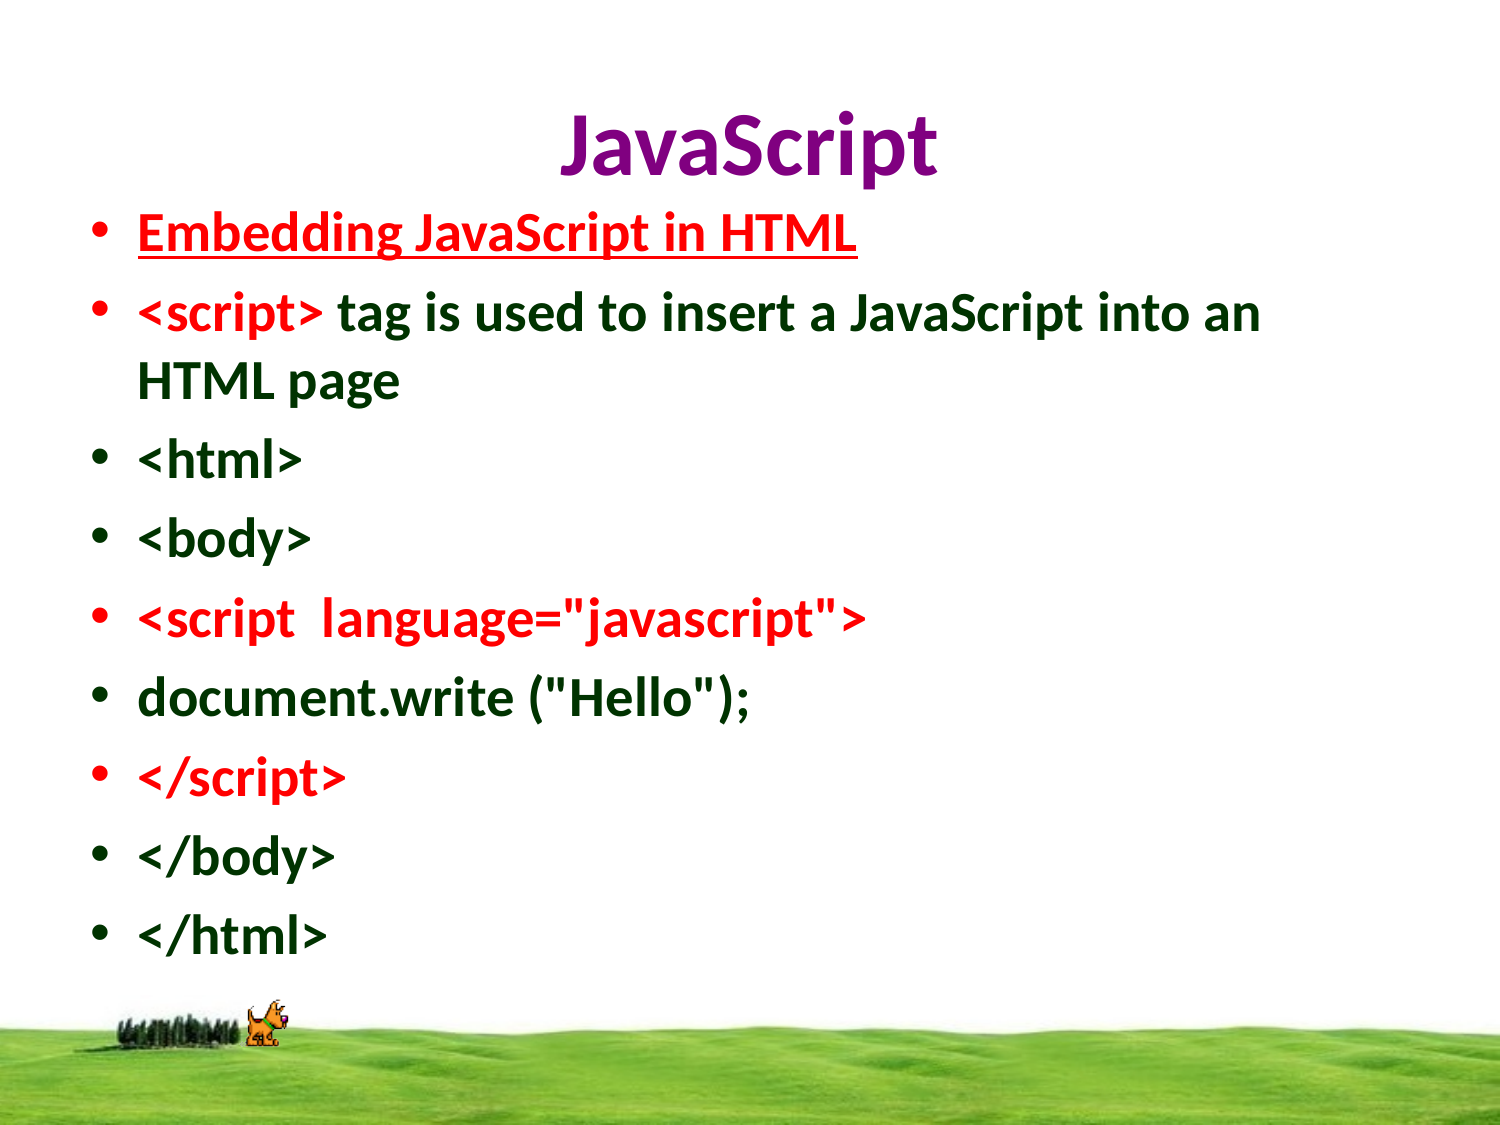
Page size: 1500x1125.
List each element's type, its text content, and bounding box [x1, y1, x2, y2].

picture [0, 995, 1500, 1125]
list Embedding JavaScript in HTML <script> tag is used to insert a JavaScript into an HTML page <html> <body> <script language="javascript"> document.write ("Hello"); </script> </body> </html> [75, 187, 1338, 975]
title JavaScript [75, 45, 1425, 233]
